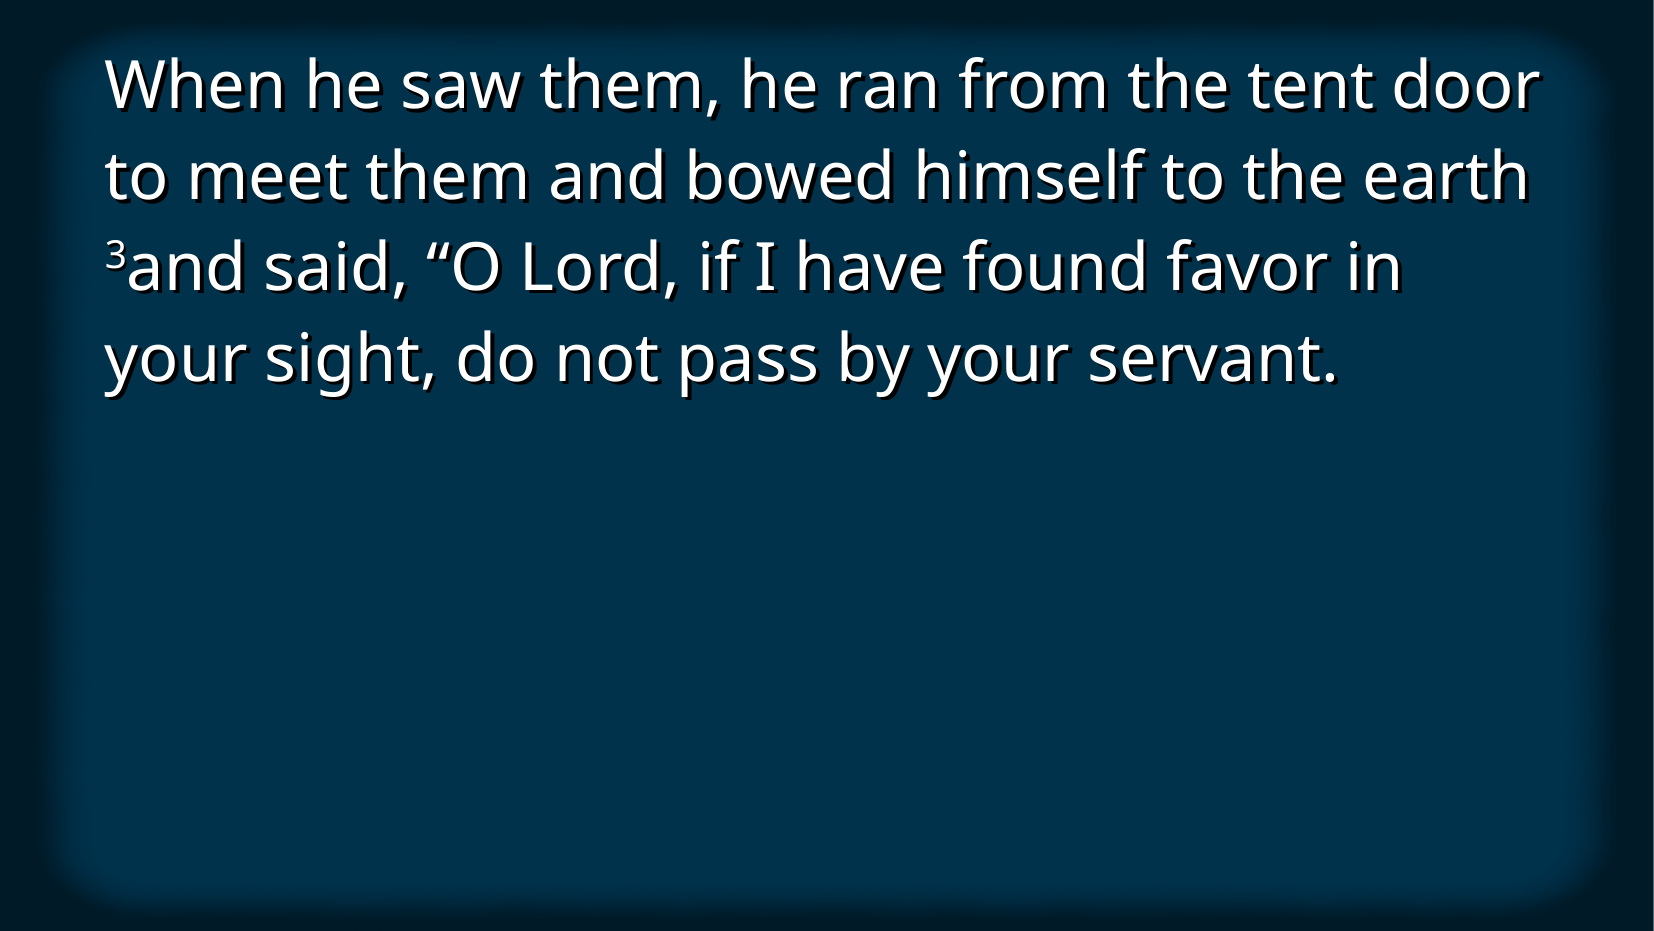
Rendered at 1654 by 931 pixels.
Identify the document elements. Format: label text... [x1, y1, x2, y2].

picture [0, 0, 1654, 931]
text_box When he saw them, he ran from the tent door to meet them and bowed himself to the earth 3and said, “O Lord, if I have found favor in your sight, do not pass by your servant. [90, 30, 1576, 400]
